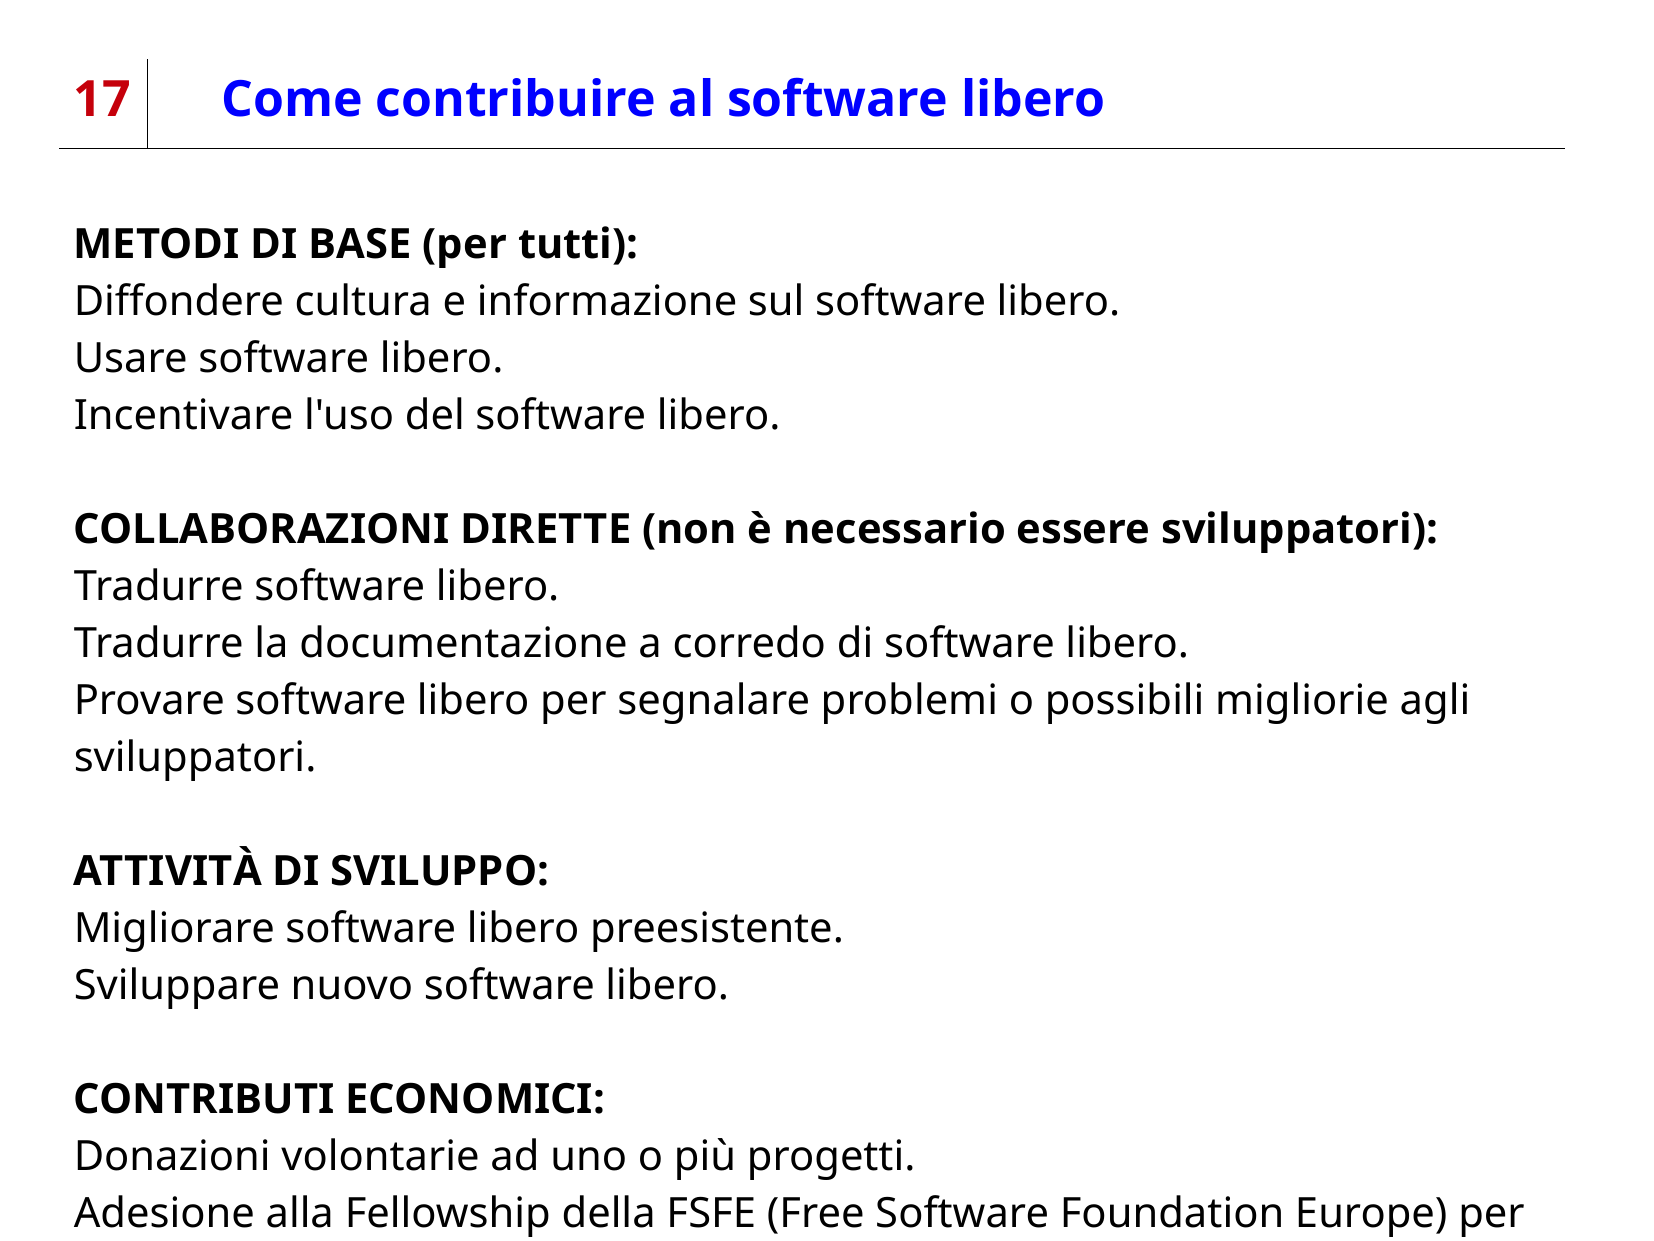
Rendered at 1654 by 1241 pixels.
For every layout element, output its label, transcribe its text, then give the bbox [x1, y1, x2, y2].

text_box 17 Come contribuire al software libero [59, 55, 1565, 129]
text_box METODI DI BASE (per tutti): Diffondere cultura e informazione sul software libero. Usare software libero. Incentivare l'uso del software libero. COLLABORAZIONI DIRETTE (non è necessario essere sviluppatori): Tradurre software libero. Tradurre la documentazione a corredo di software libero. Provare software libero per segnalare problemi o possibili migliorie agli sviluppatori. ATTIVITÀ DI SVILUPPO: Migliorare software libero preesistente. Sviluppare nuovo software libero. CONTRIBUTI ECONOMICI: Donazioni volontarie ad uno o più progetti. Adesione alla Fellowship della FSFE (Free Software Foundation Europe) per supportarne le attività: www.fsfe.org [59, 206, 1565, 1144]
